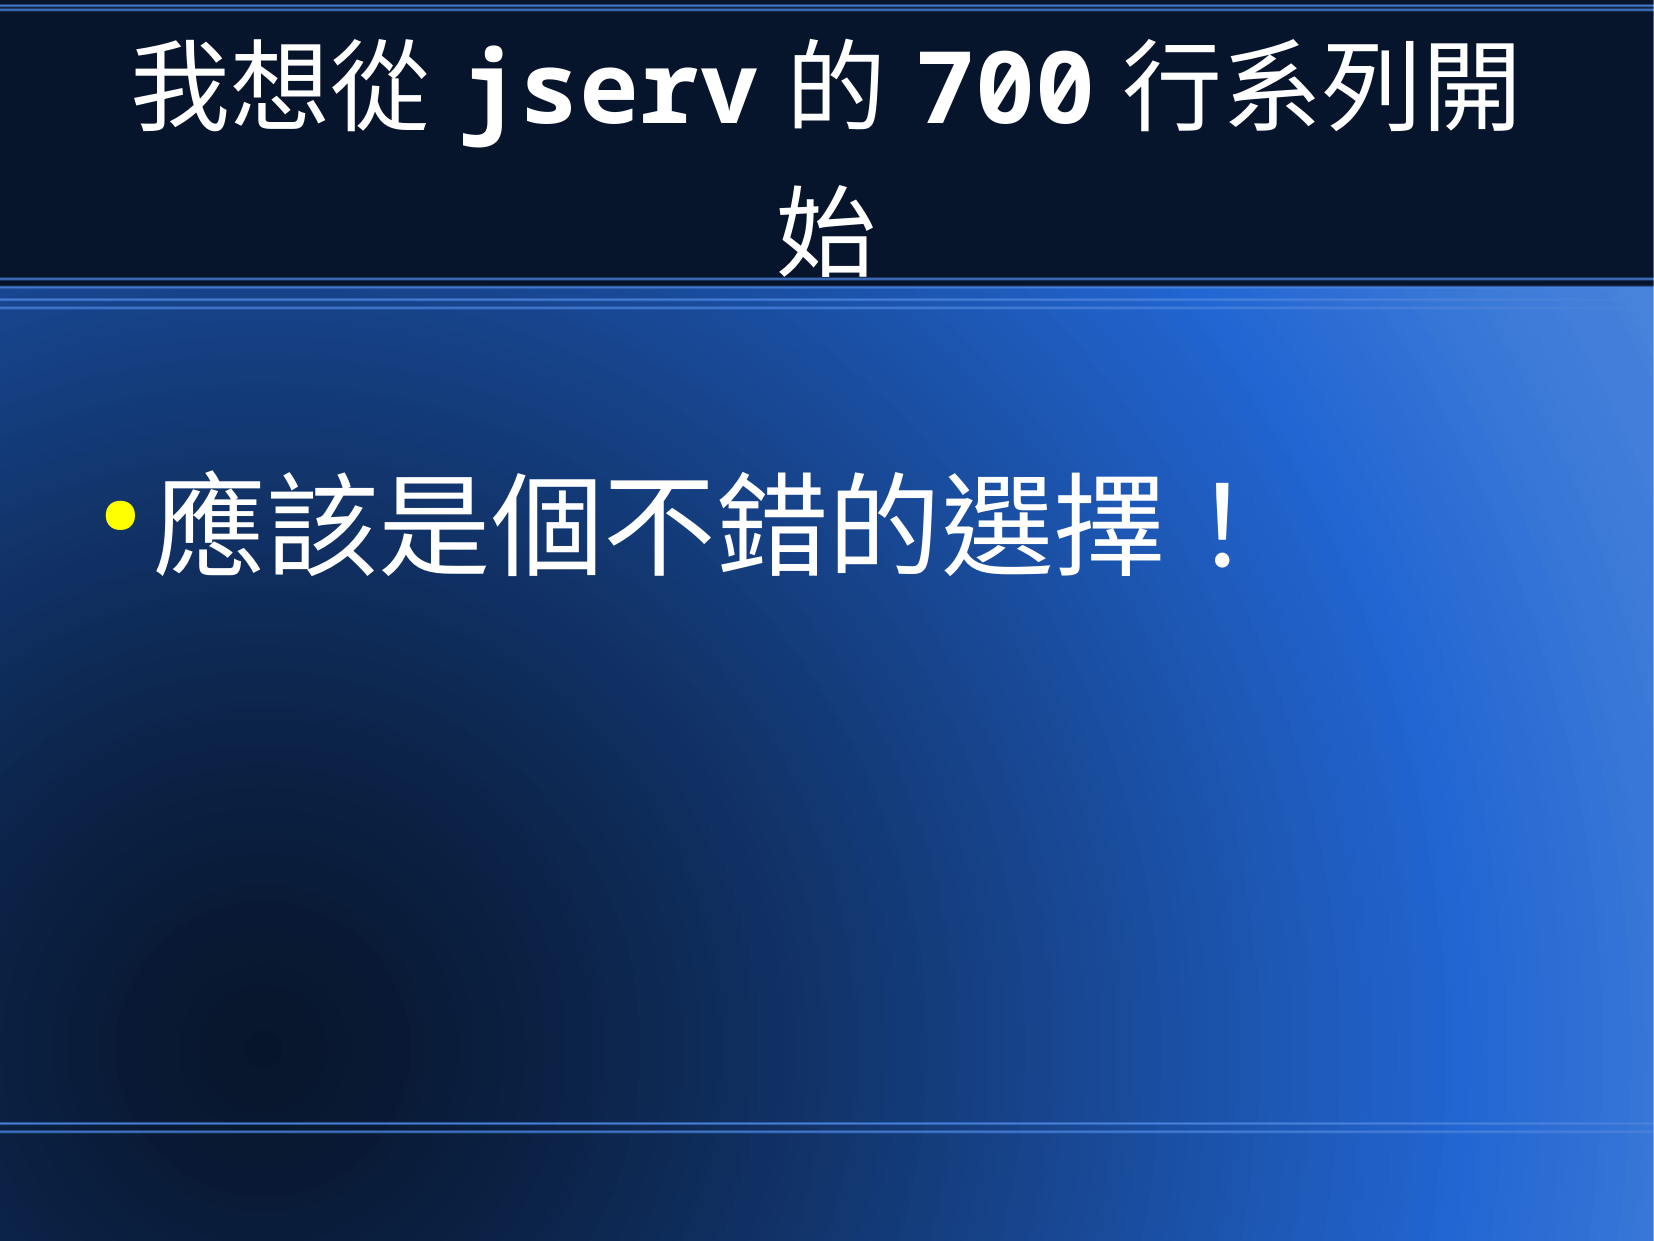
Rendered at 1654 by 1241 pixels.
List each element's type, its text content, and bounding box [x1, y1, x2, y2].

list 應該是個不錯的選擇！ [82, 355, 1571, 1241]
picture [0, 0, 1654, 1241]
title 我想從jserv的700行系列開始 [82, 49, 1571, 257]
